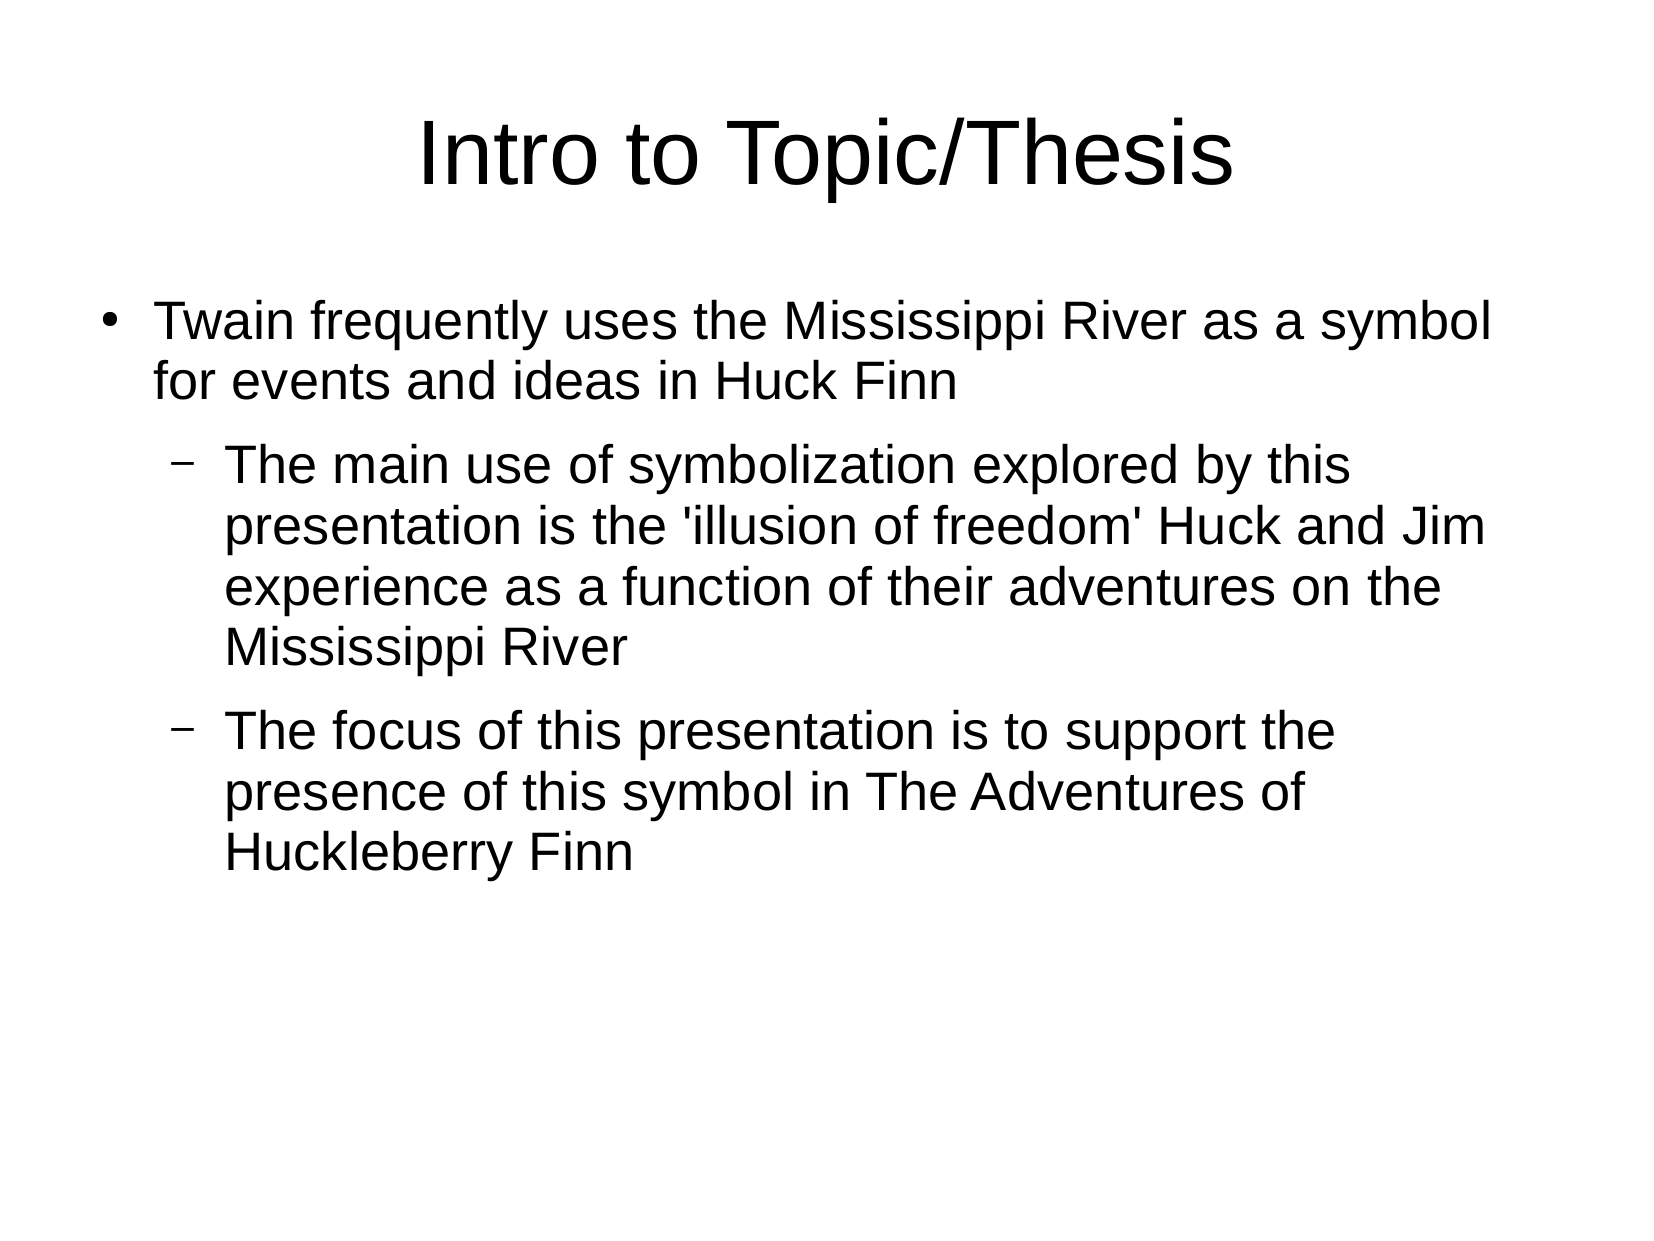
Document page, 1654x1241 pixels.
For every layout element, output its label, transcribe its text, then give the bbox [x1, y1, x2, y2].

title Intro to Topic/Thesis [82, 49, 1571, 257]
list Twain frequently uses the Mississippi River as a symbol for events and ideas in Huck Finn The main use of symbolization explored by this presentation is the 'illusion of freedom' Huck and Jim experience as a function of their adventures on the Mississippi River The focus of this presentation is to support the presence of this symbol in The Adventures of Huckleberry Finn [82, 290, 1571, 1010]
